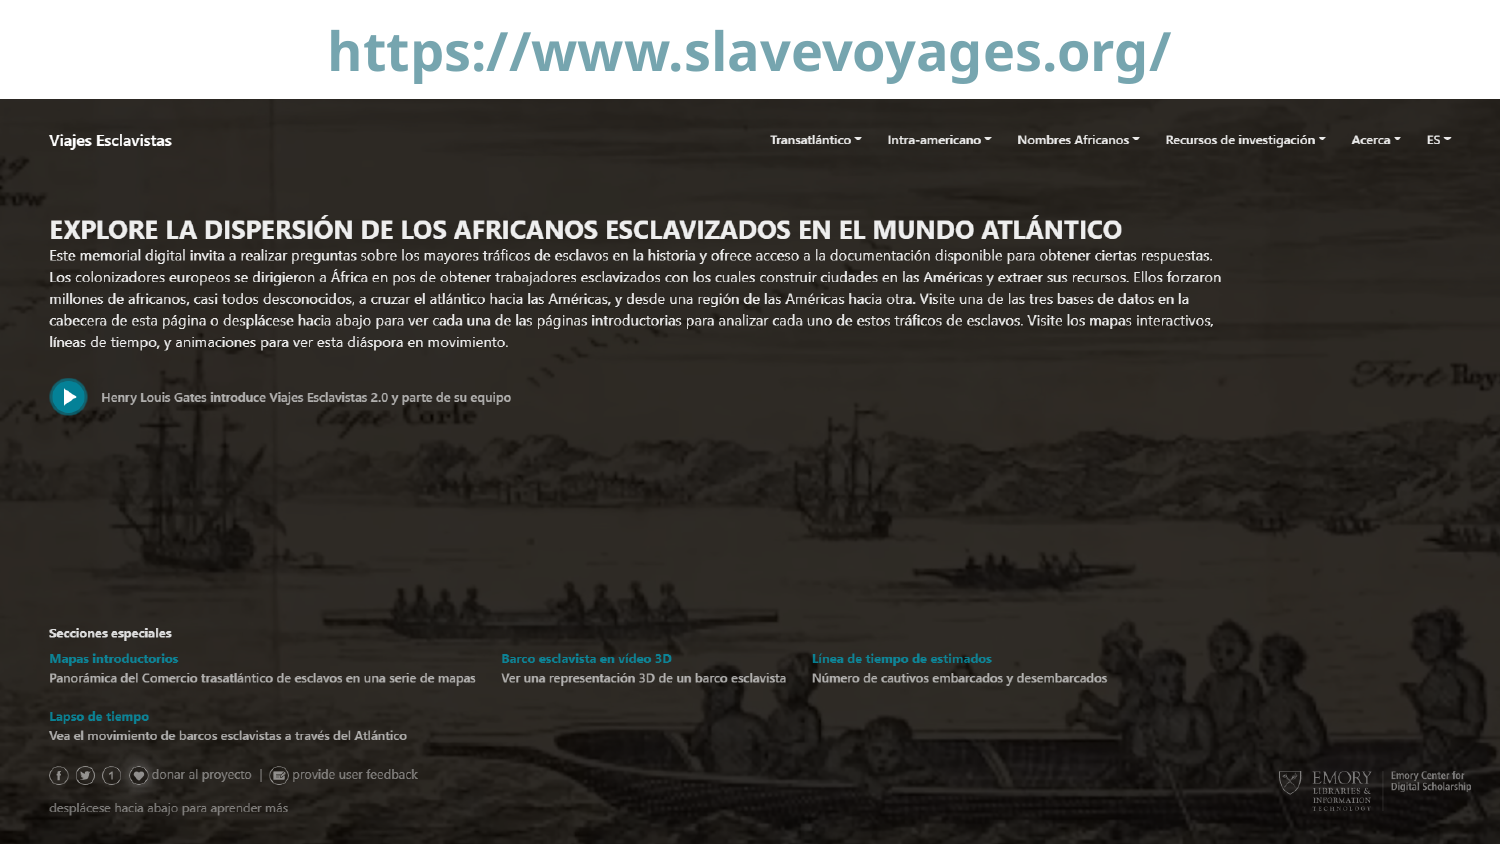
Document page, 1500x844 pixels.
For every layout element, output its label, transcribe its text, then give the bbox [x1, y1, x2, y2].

text_box https://www.slavevoyages.org/ [0, 0, 1500, 100]
picture [0, 100, 1500, 844]
